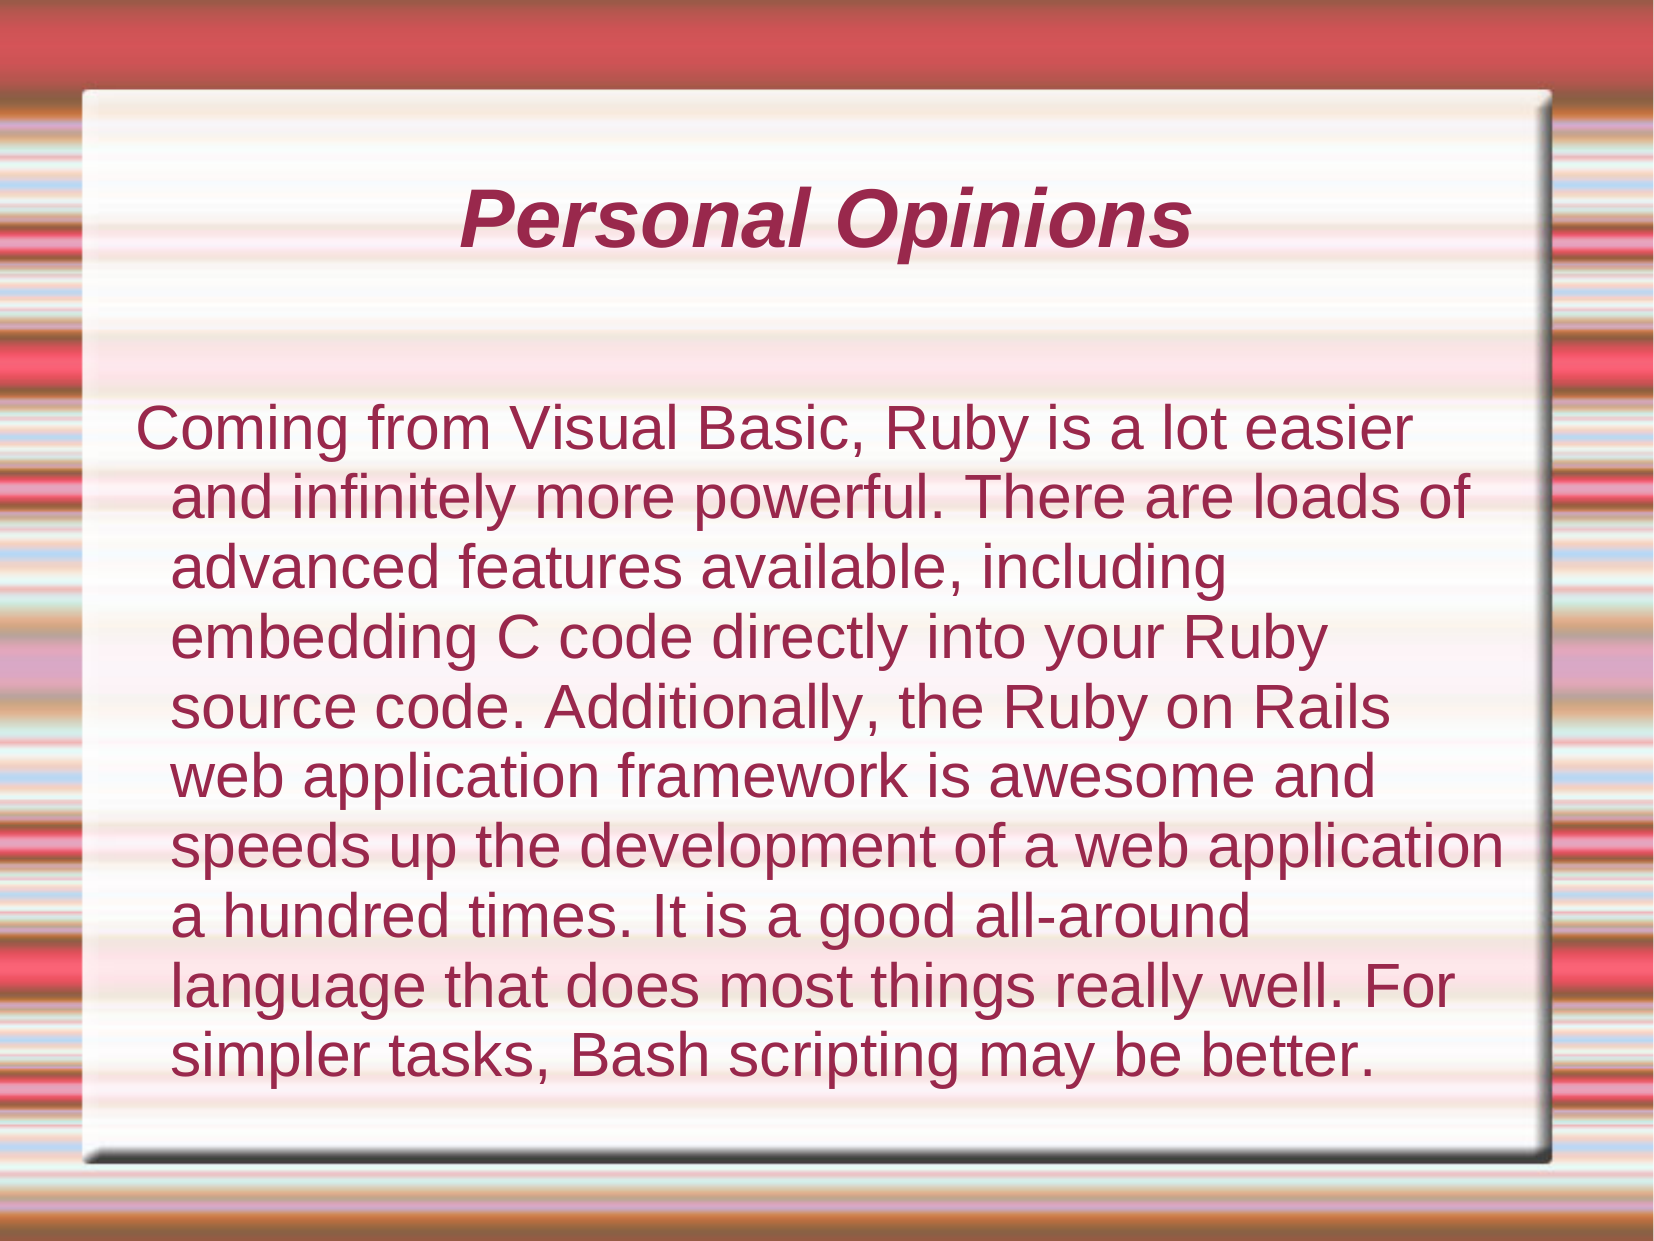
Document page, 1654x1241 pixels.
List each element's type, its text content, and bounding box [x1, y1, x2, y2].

title Personal Opinions [121, 114, 1534, 322]
subtitle Coming from Visual Basic, Ruby is a lot easier and infinitely more powerful. There are loads of advanced features available, including embedding C code directly into your Ruby source code. Additionally, the Ruby on Rails web application framework is awesome and speeds up the development of a web application a hundred times. It is a good all-around language that does most things really well. For simpler tasks, Bash scripting may be better. [134, 350, 1516, 1133]
picture [0, 0, 1654, 1241]
